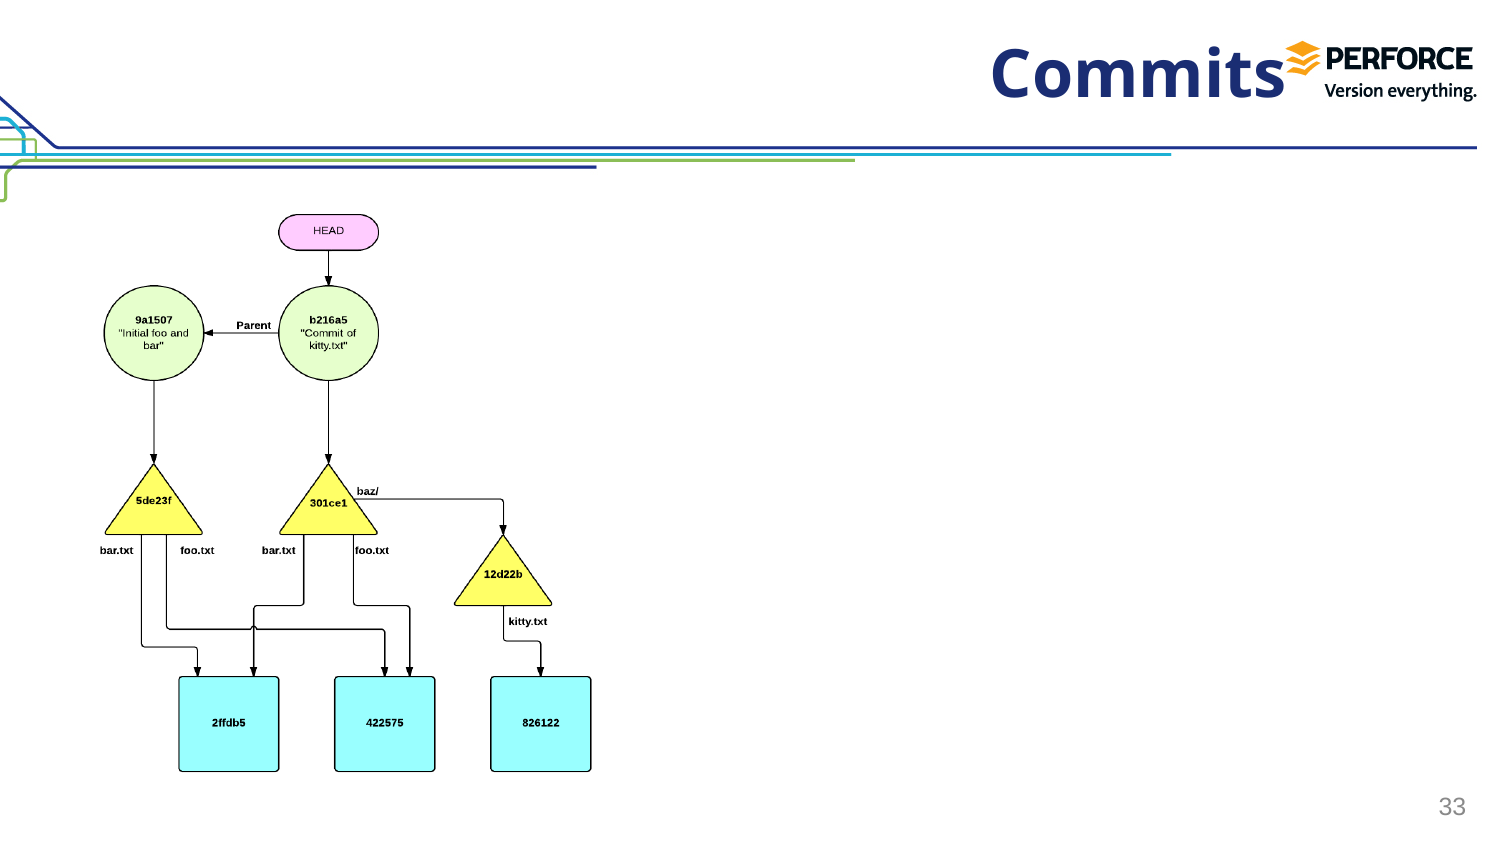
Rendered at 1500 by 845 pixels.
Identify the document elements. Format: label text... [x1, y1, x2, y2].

picture [0, 0, 1500, 845]
title Commits [975, 0, 1500, 141]
text_box <number> [1131, 782, 1482, 828]
